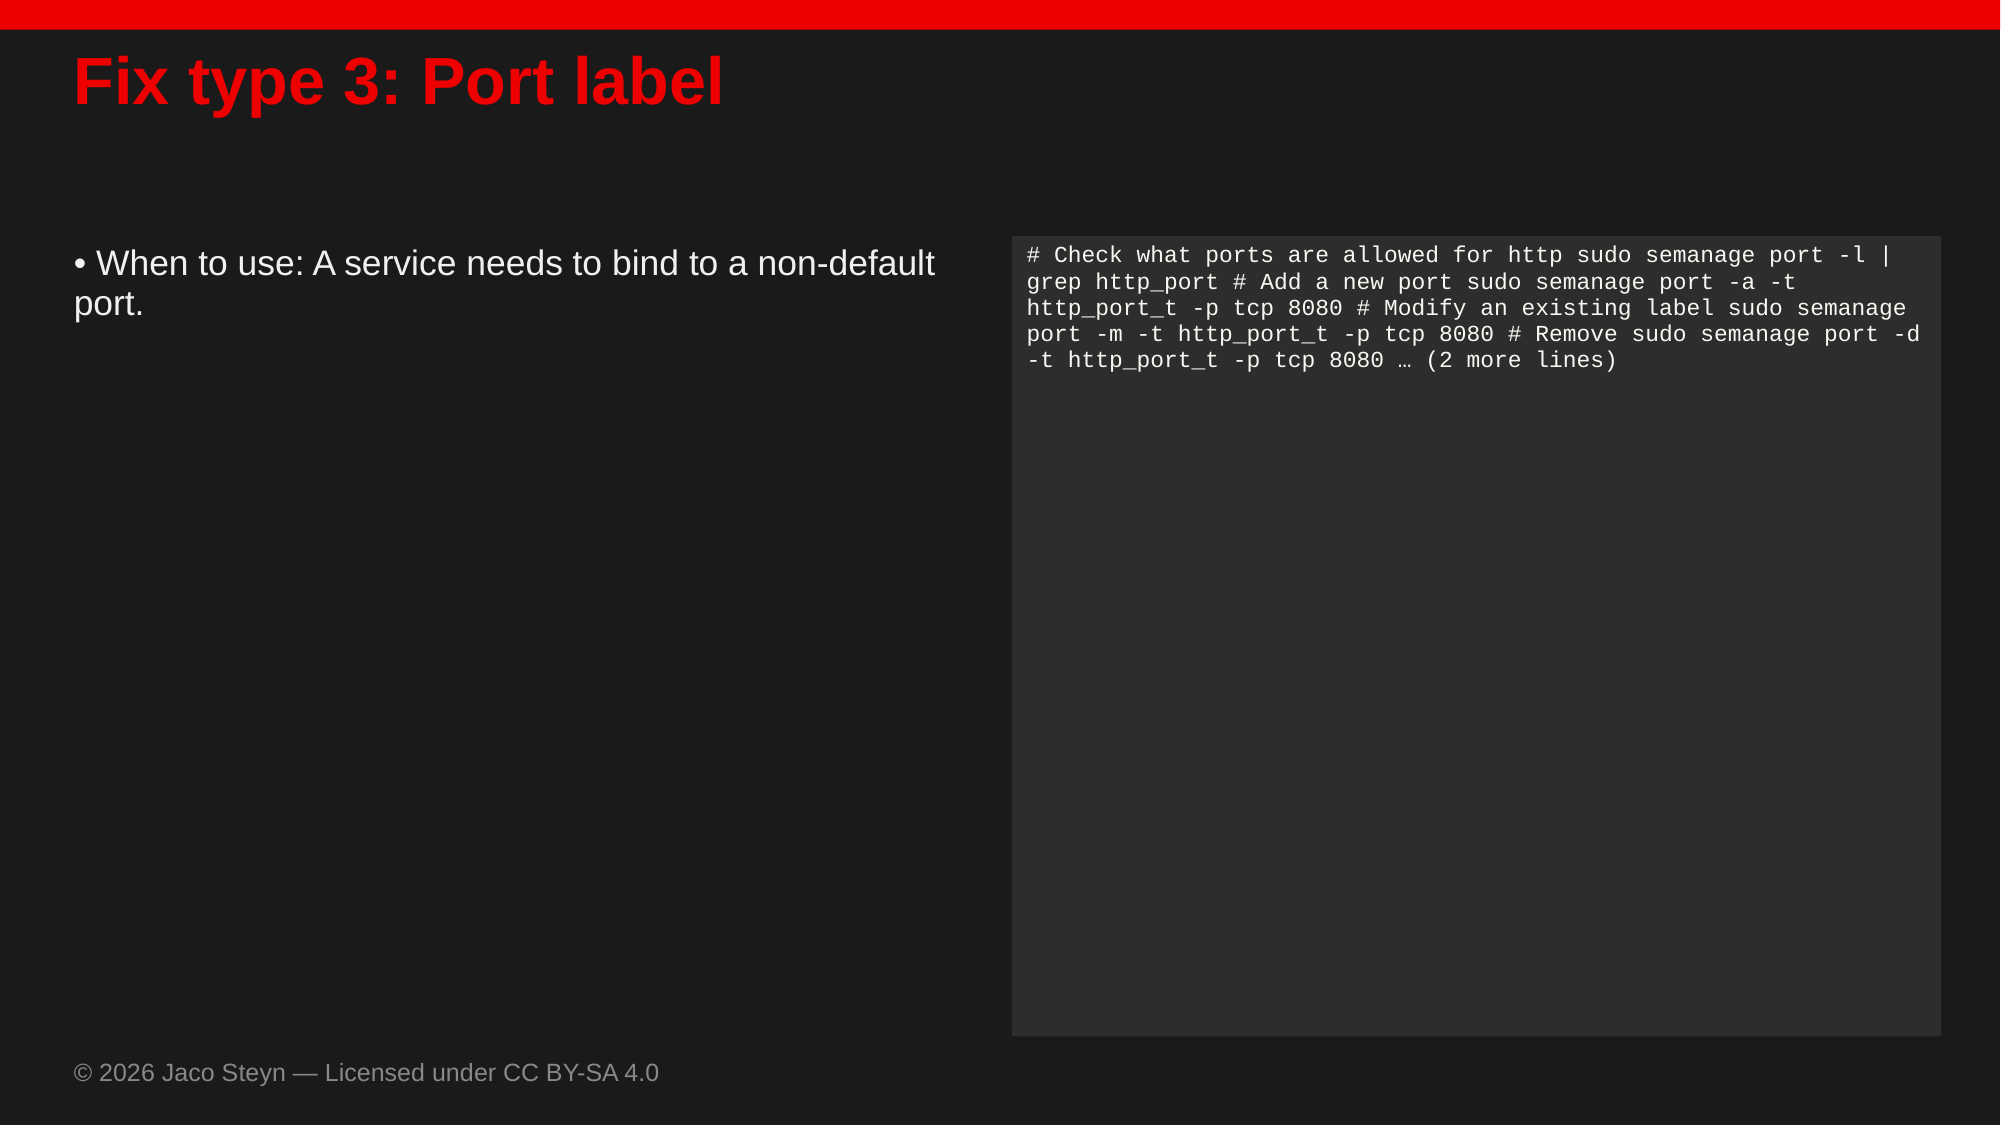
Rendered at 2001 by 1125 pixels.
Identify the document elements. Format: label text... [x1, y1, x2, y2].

text_box # Check what ports are allowed for http sudo semanage port -l | grep http_port # Add a new port sudo semanage port -a -t http_port_t -p tcp 8080 # Modify an existing label sudo semanage port -m -t http_port_t -p tcp 8080 # Remove sudo semanage port -d -t http_port_t -p tcp 8080 … (2 more lines) [1011, 236, 1942, 1037]
text_box © 2026 Jaco Steyn — Licensed under CC BY-SA 4.0 [59, 1051, 1942, 1093]
text_box [0, 0, 2001, 30]
text_box • When to use: A service needs to bind to a non-default port. [59, 236, 989, 1037]
text_box Fix type 3: Port label [59, 36, 1942, 208]
